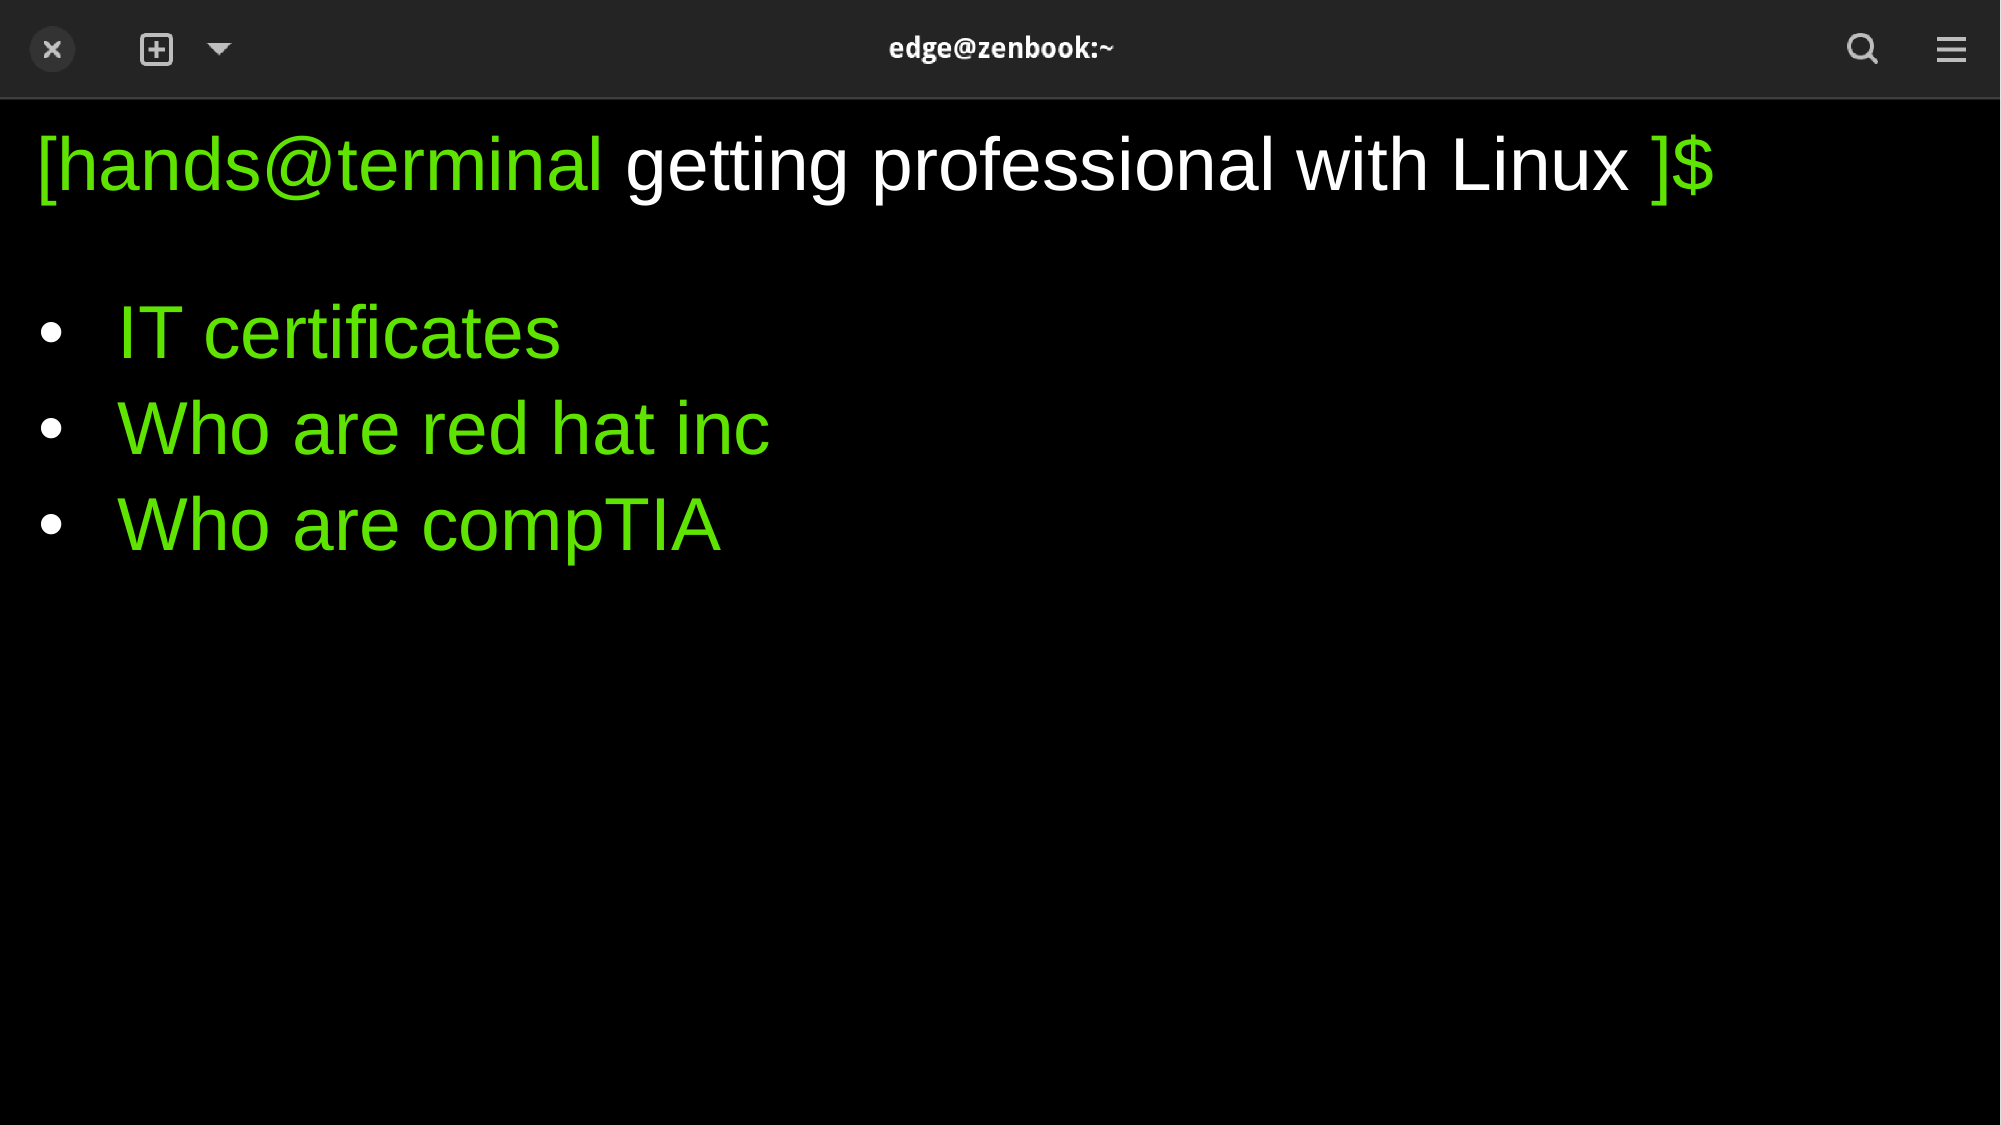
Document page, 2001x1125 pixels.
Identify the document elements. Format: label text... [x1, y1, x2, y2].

picture [0, 0, 2001, 1125]
subtitle [hands@terminal getting professional with Linux ]$ IT certificates Who are red hat inc Who are compTIA [21, 122, 1980, 1108]
